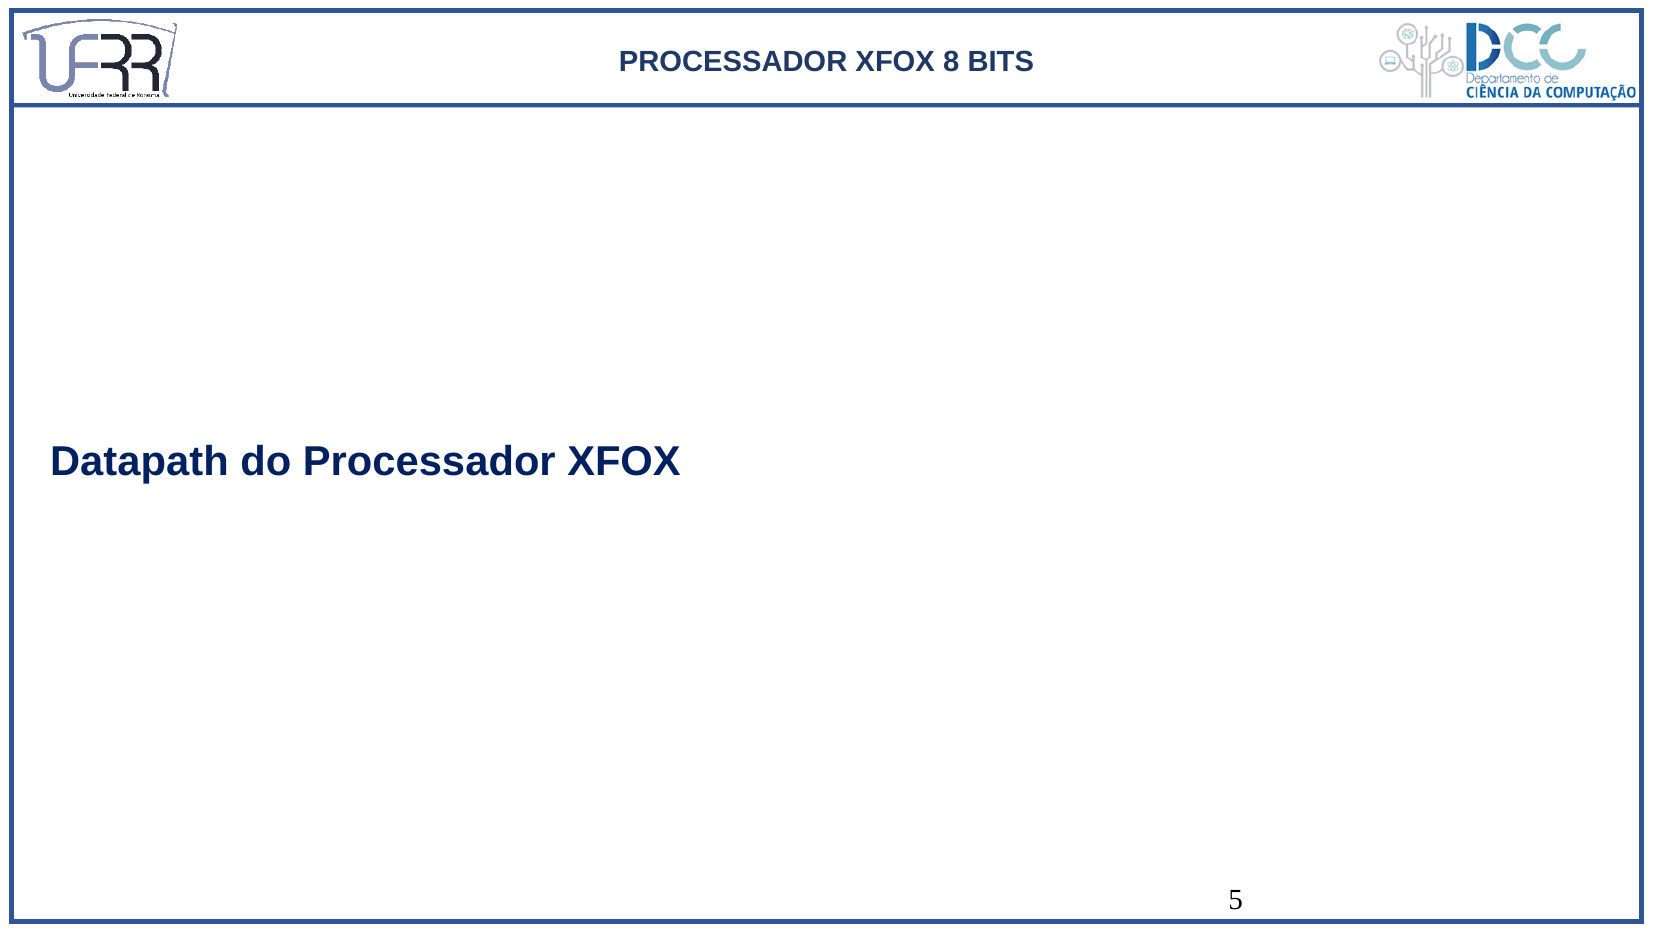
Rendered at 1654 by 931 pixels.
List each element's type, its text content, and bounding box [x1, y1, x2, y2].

text_box [1228, 924, 1614, 931]
picture [22, 19, 177, 97]
text_box [1228, 880, 1614, 919]
text_box Datapath do Processador XFOX [35, 430, 1618, 501]
picture [1379, 16, 1636, 101]
title PROCESSADOR XFOX 8 BITS [177, 37, 1379, 83]
